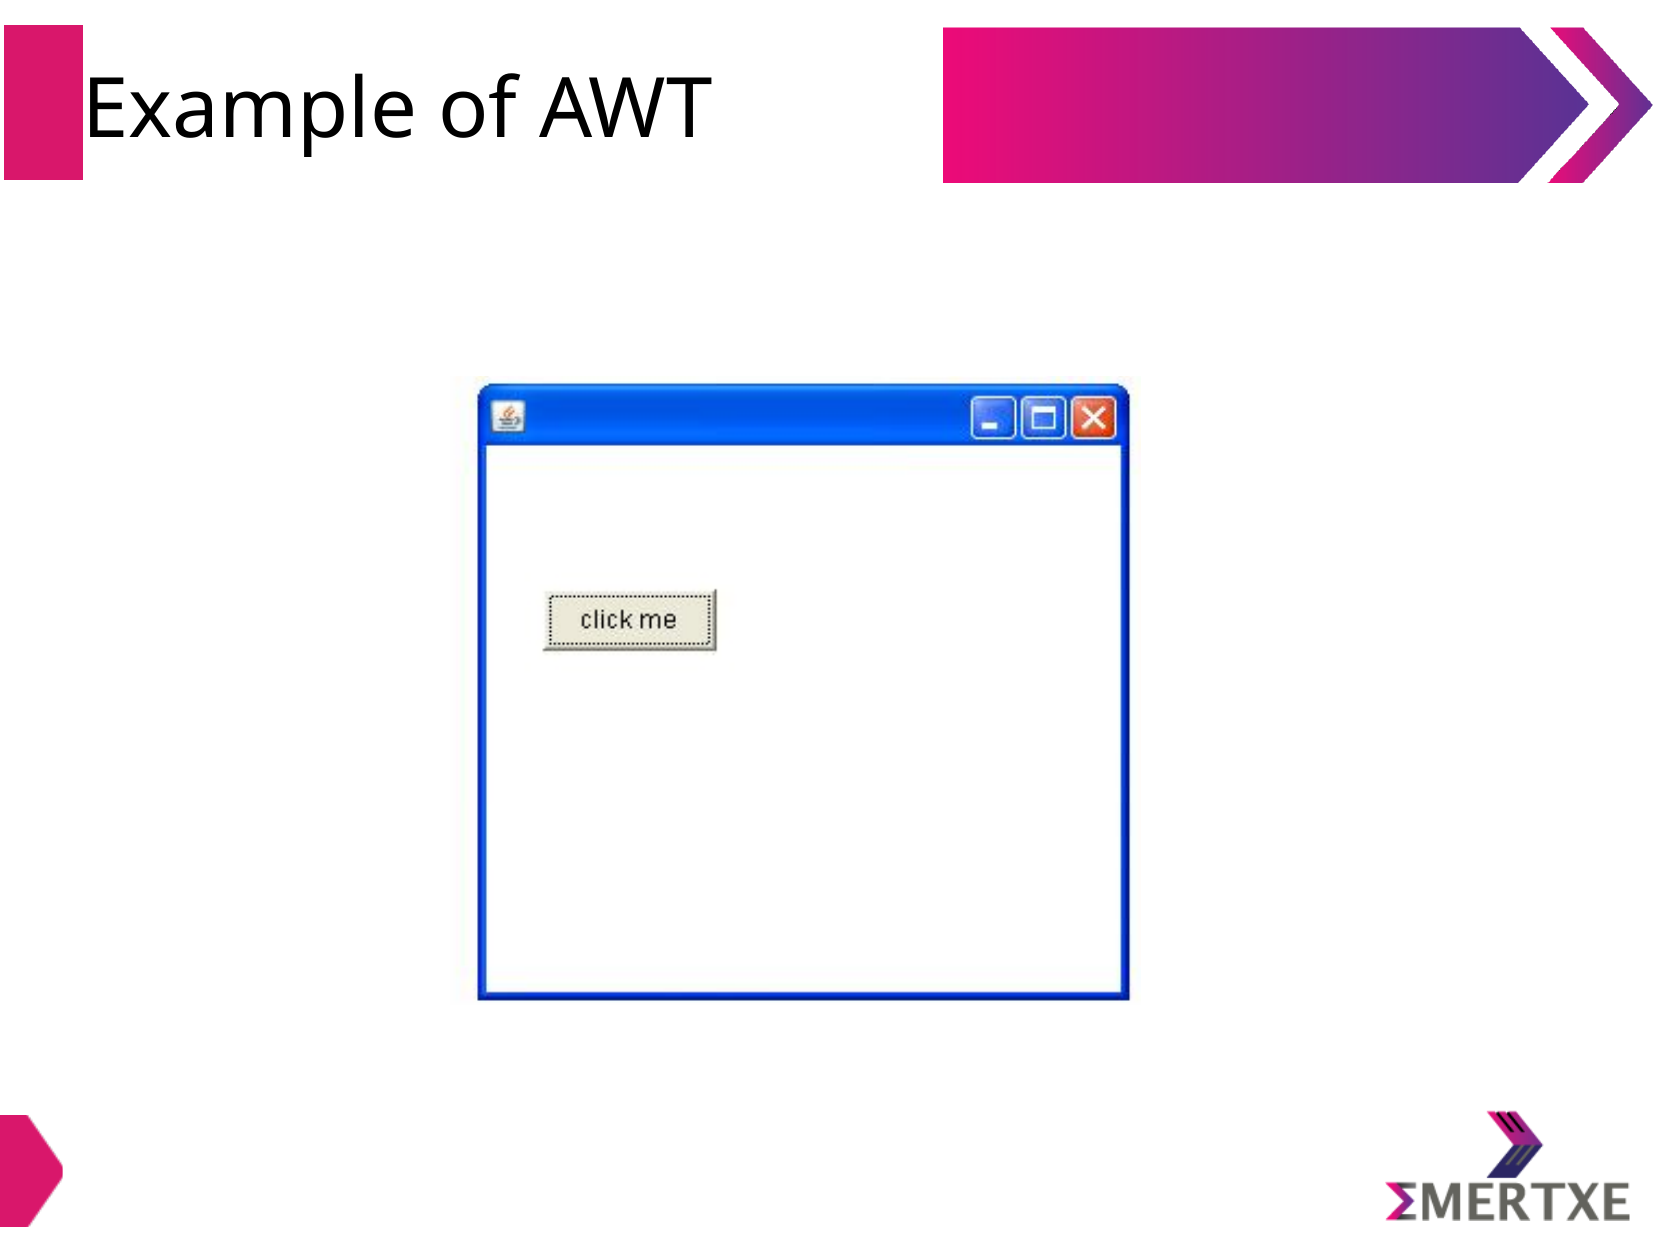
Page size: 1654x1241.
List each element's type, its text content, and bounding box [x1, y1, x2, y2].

picture [1571, 27, 1653, 183]
picture [1385, 1107, 1631, 1221]
picture [450, 376, 1141, 1006]
title Example of AWT [82, 2, 1571, 210]
